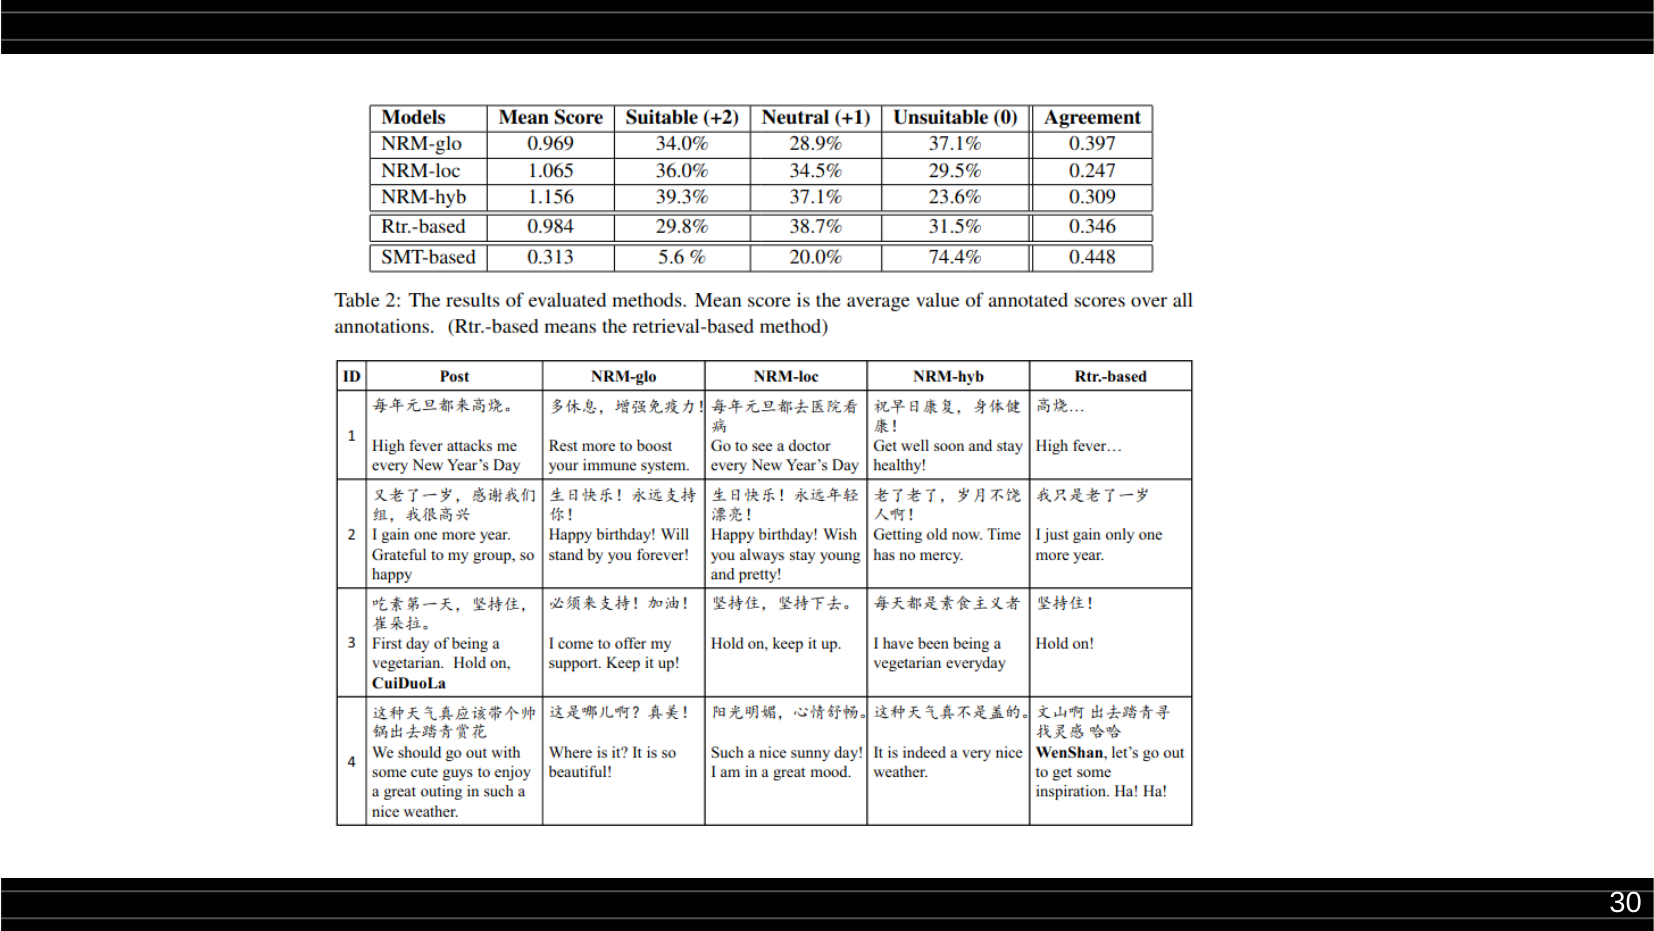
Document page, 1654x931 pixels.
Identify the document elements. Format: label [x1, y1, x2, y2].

picture [1, 0, 1654, 54]
picture [1, 878, 1654, 931]
picture [314, 92, 1231, 843]
